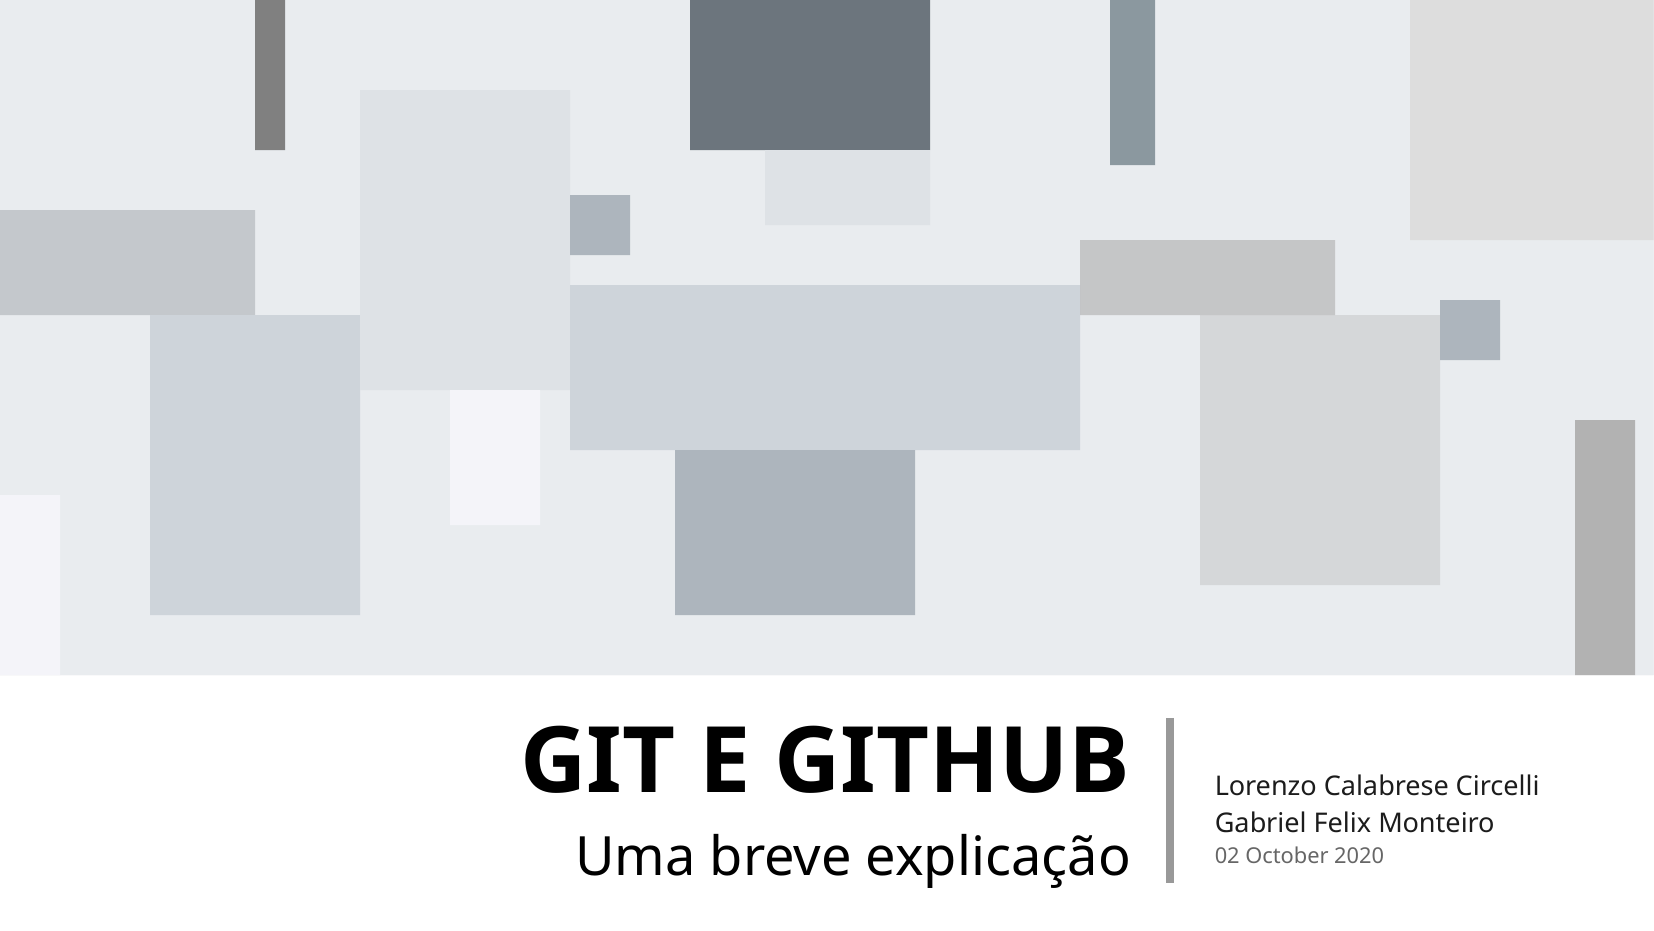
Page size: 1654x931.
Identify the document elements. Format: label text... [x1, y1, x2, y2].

text_box Lorenzo Calabrese Circelli Gabriel Felix Monteiro 02 October 2020 [1200, 759, 1591, 878]
subtitle Uma breve explicação [337, 809, 1132, 901]
title GIT E GITHUB [262, 693, 1132, 820]
